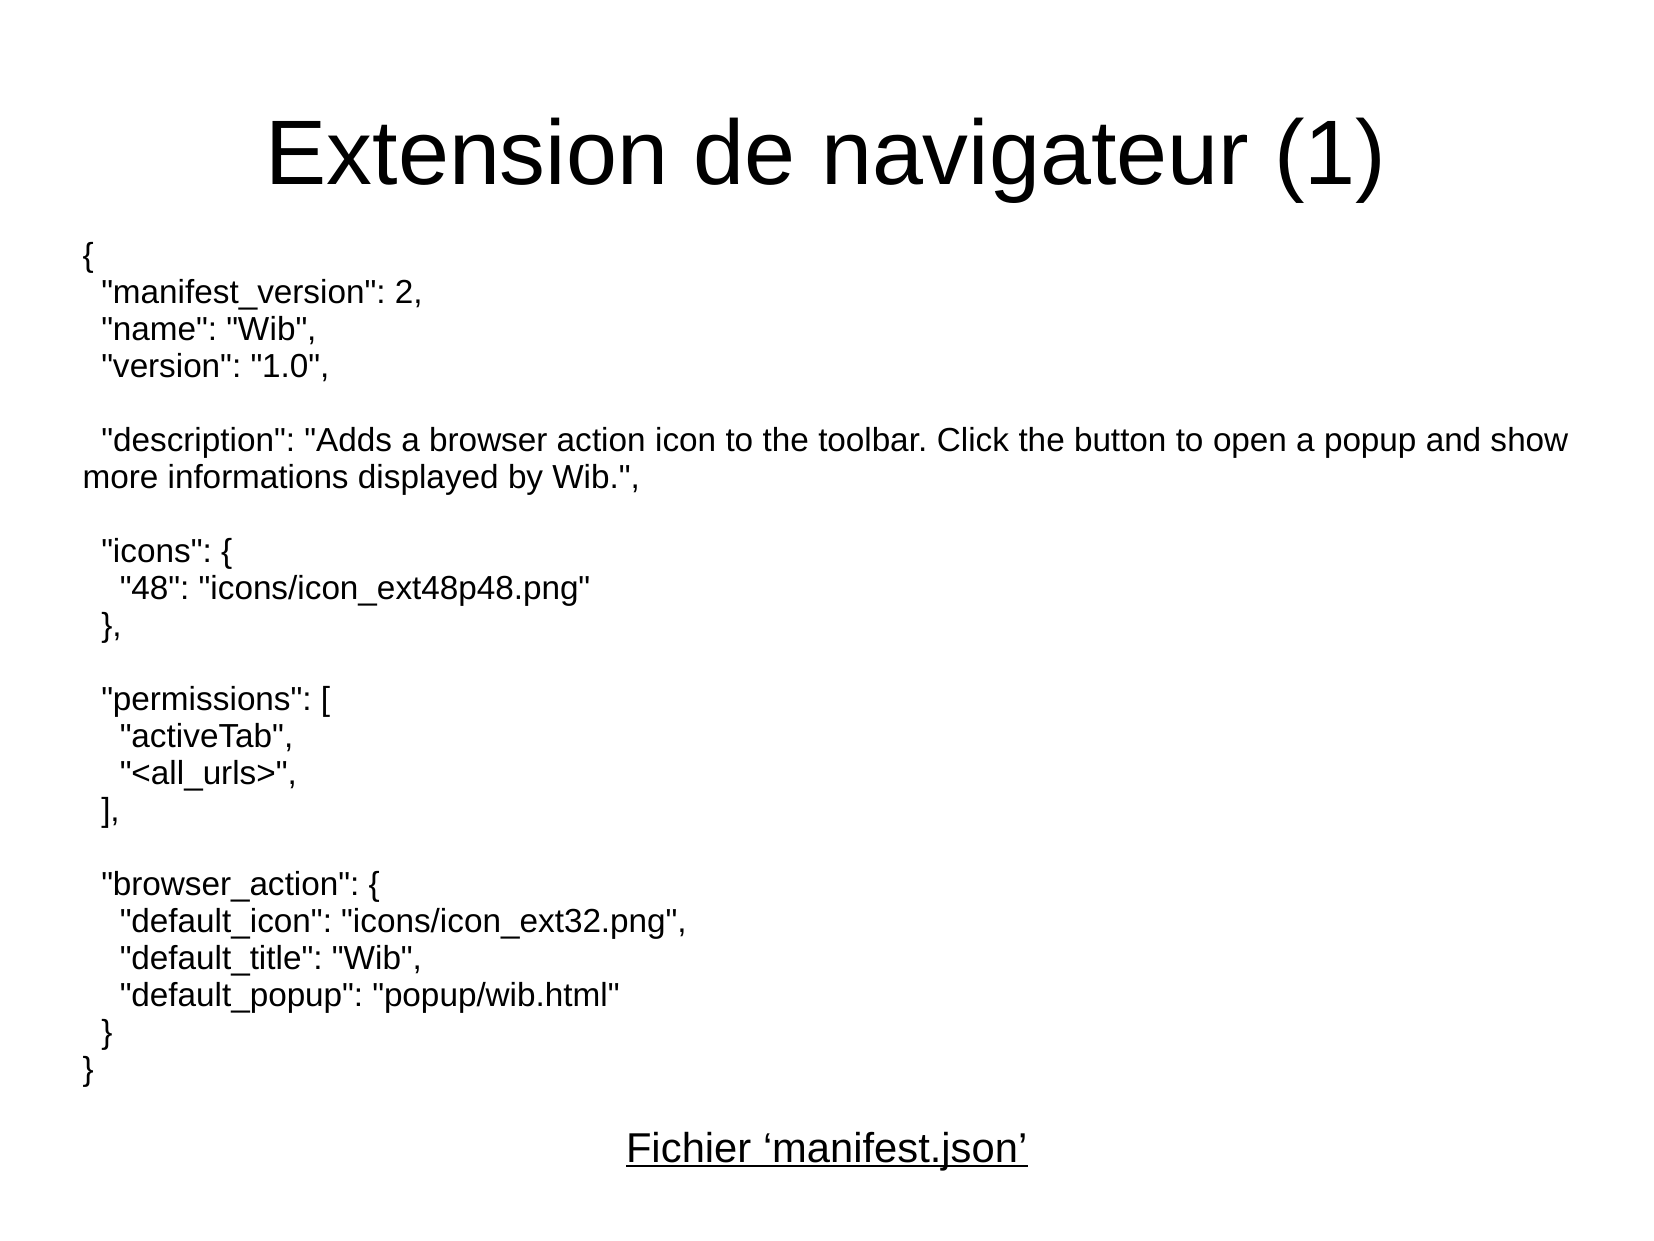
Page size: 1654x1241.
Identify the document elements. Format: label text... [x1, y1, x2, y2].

title Extension de navigateur (1) [82, 49, 1571, 233]
subtitle { "manifest_version": 2, "name": "Wib", "version": "1.0", "description": "Adds a browser action icon to the toolbar. Click the button to open a popup and show more informations displayed by Wib.", "icons": { "48": "icons/icon_ext48p48.png" }, "permissions": [ "activeTab", "<all_urls>", ], "browser_action": { "default_icon": "icons/icon_ext32.png", "default_title": "Wib", "default_popup": "popup/wib.html" } } Fichier ‘manifest.json’ [82, 233, 1571, 1175]
